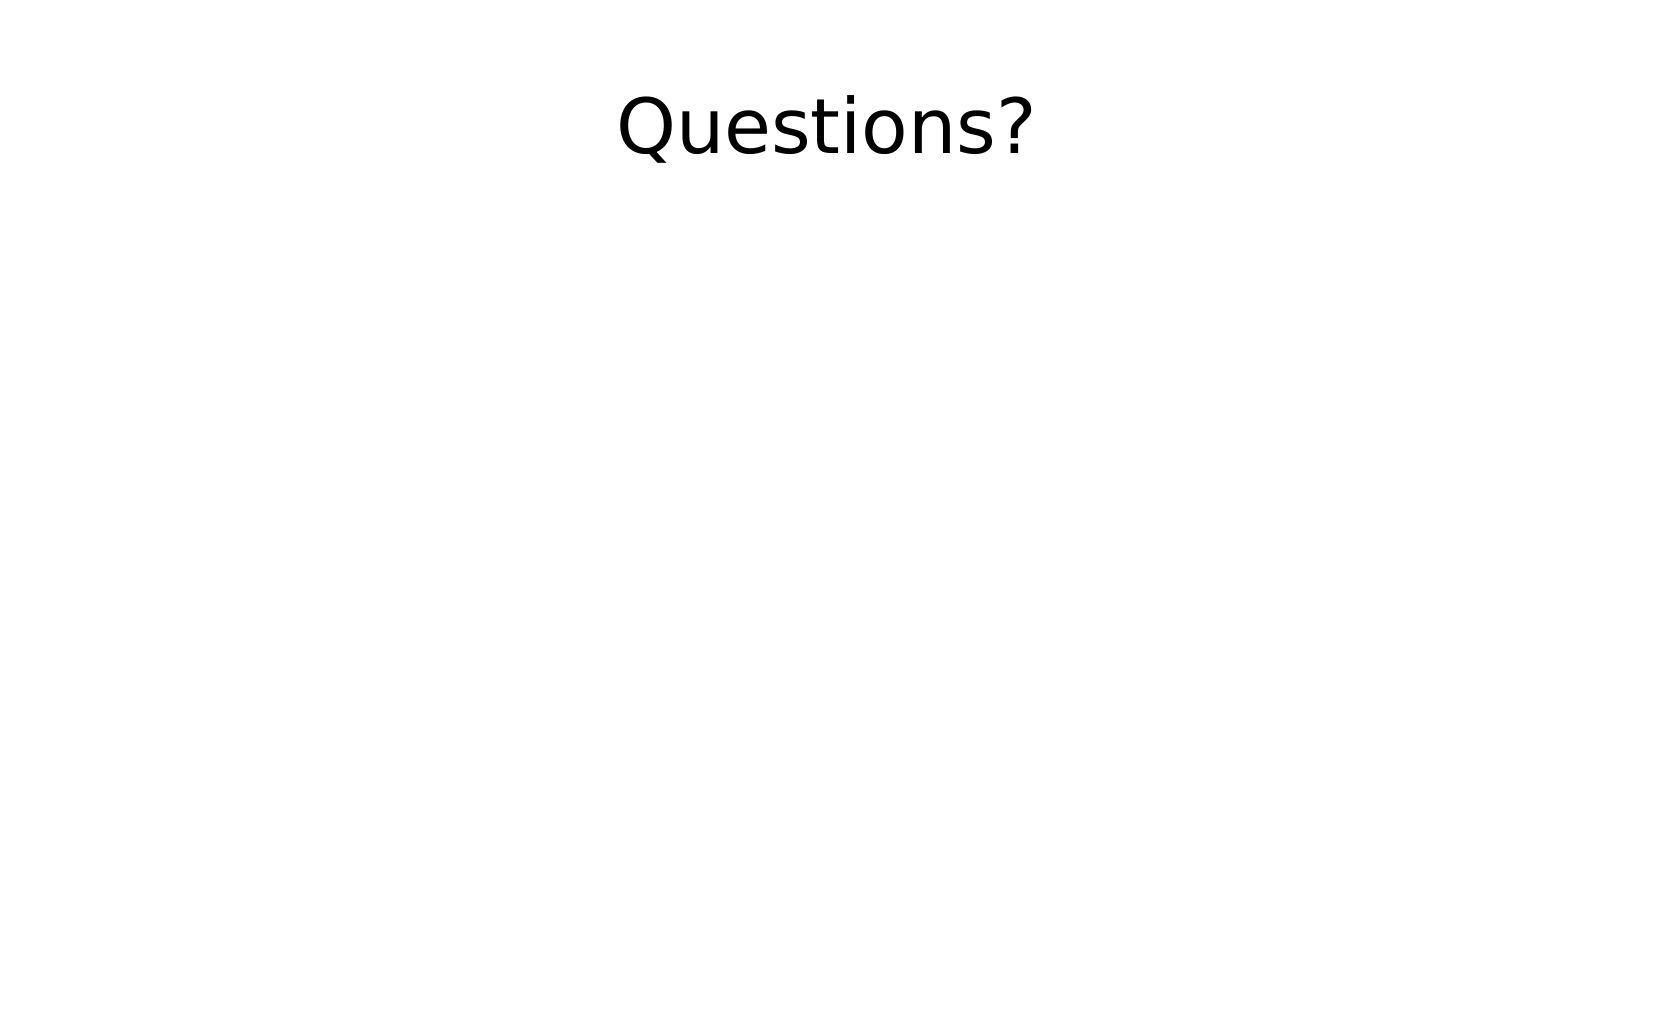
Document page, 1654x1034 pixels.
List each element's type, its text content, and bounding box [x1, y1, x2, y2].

title Questions? [82, 41, 1571, 214]
